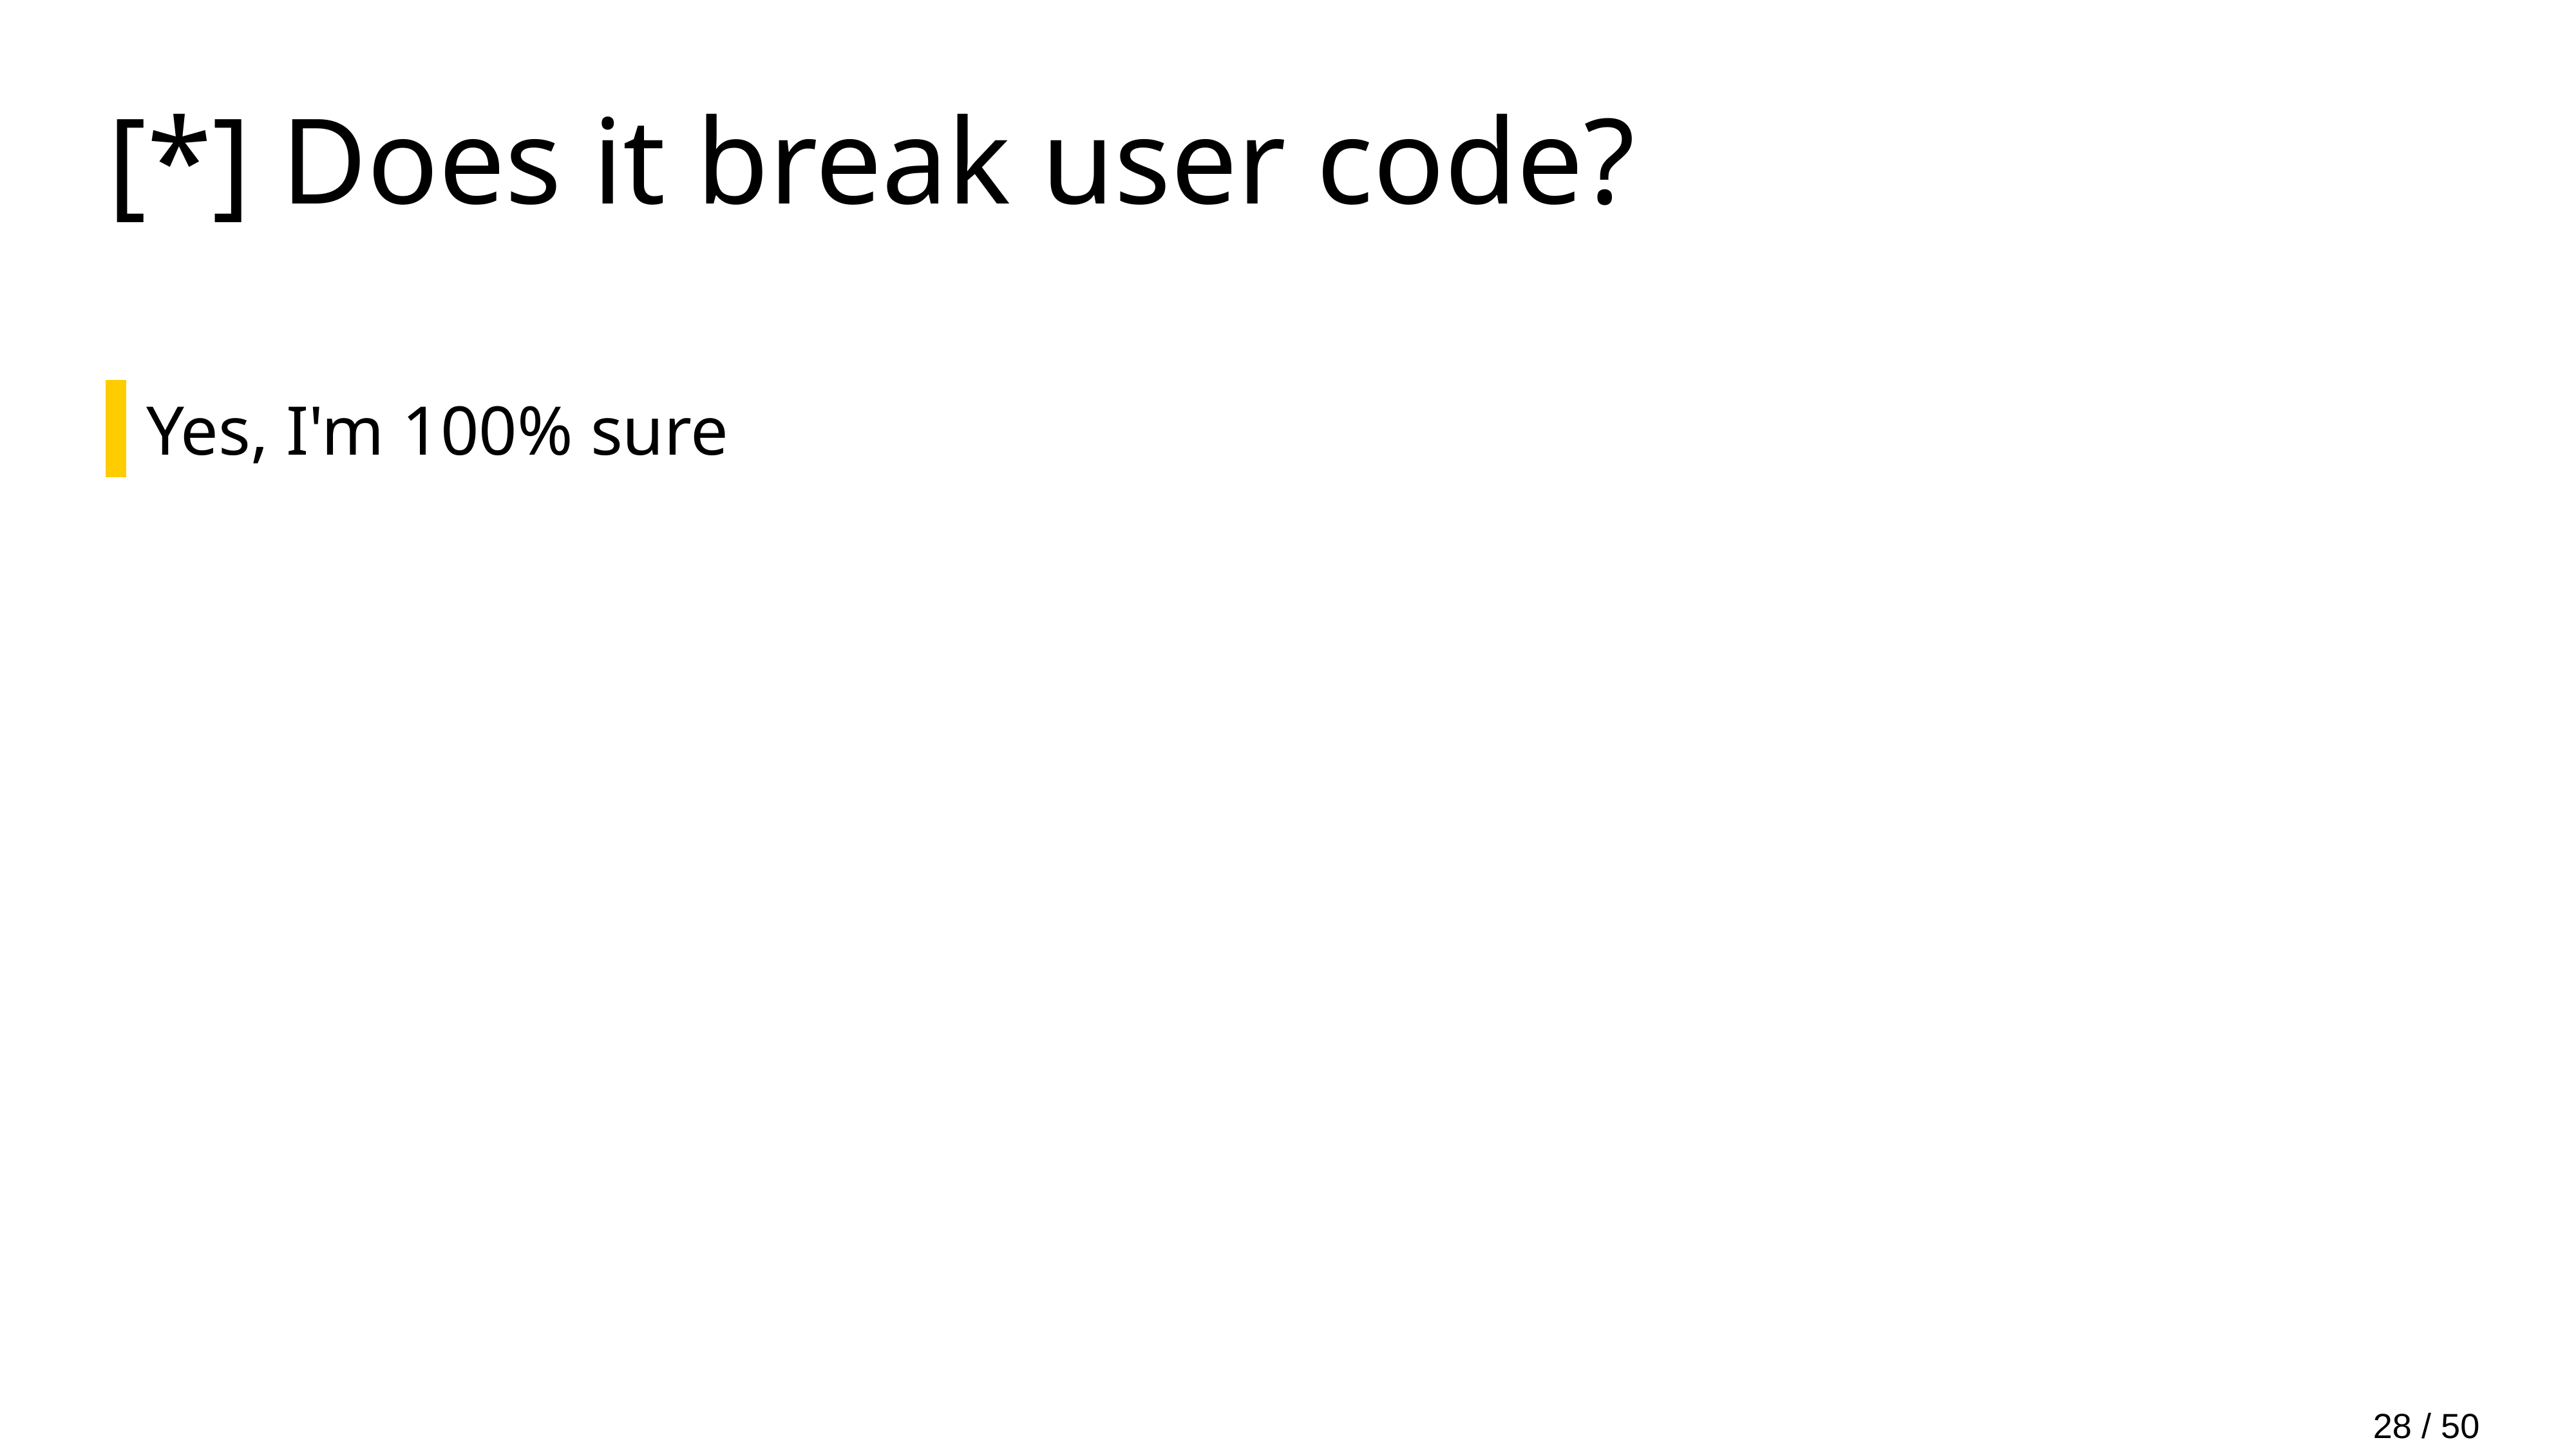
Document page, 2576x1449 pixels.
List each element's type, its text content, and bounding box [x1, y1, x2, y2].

text_box <number> / 50 [2363, 1402, 2576, 1449]
text_box Yes, I'm 100% sure [96, 364, 2512, 1419]
title [*] Does it break user code? [108, 80, 2468, 242]
